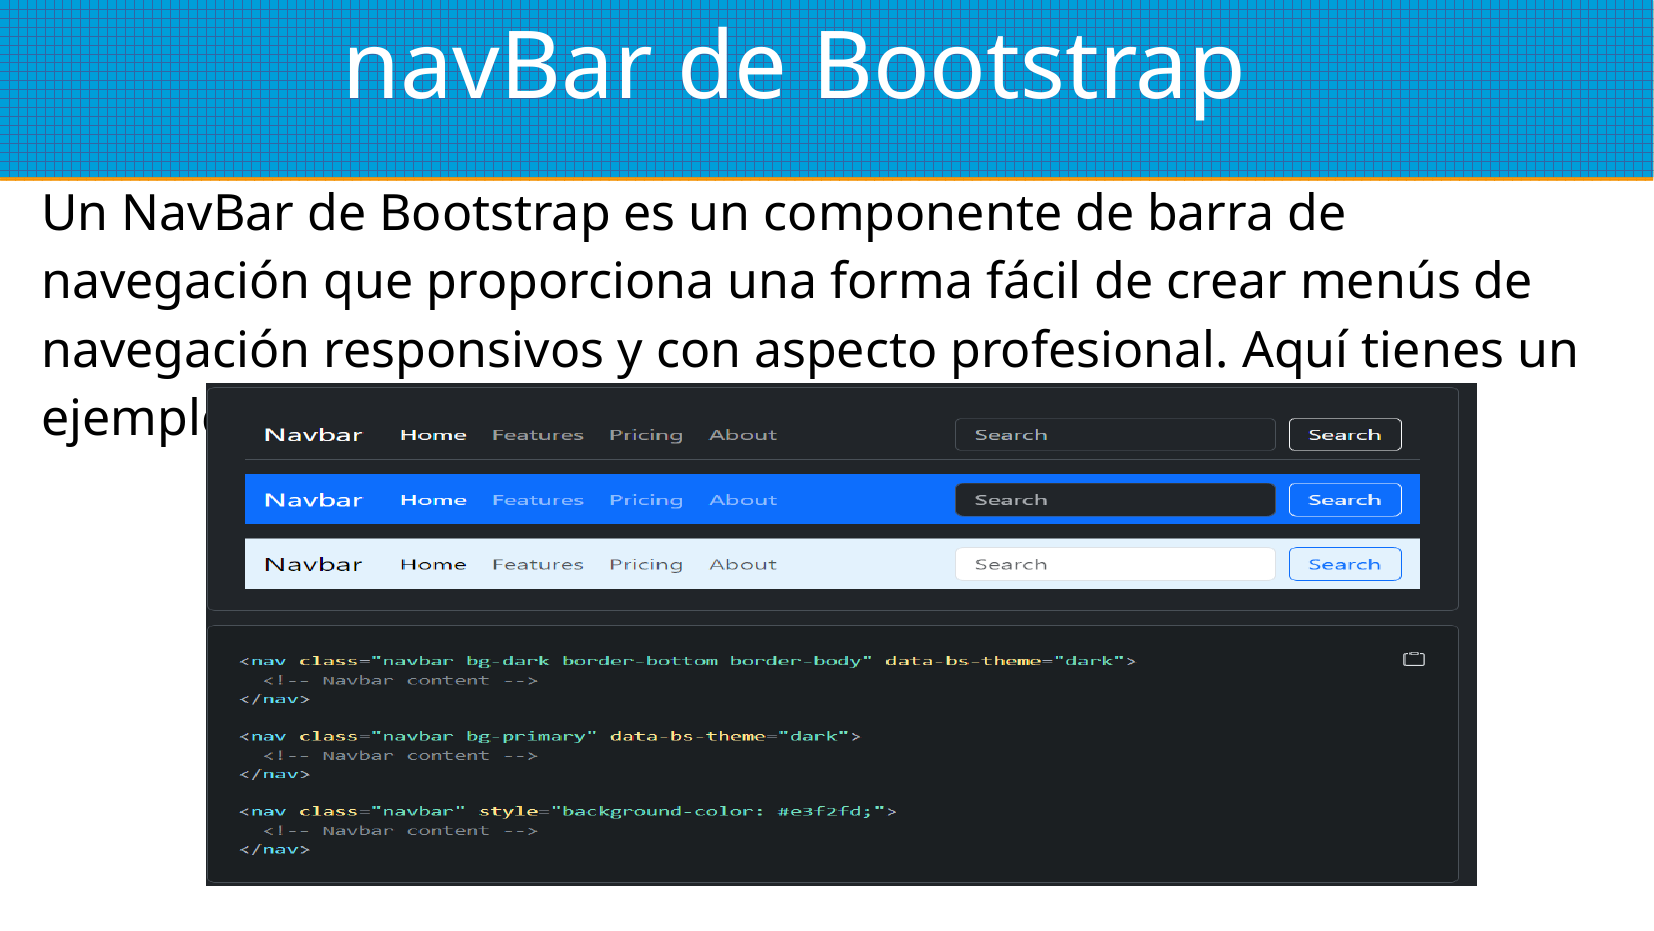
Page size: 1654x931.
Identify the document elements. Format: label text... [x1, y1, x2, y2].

picture [206, 383, 1477, 886]
title navBar de Bootstrap [342, 0, 1654, 126]
list Un NavBar de Bootstrap es un componente de barra de navegación que proporciona una forma fácil de crear menús de navegación responsivos y con aspecto profesional. Aquí tienes un ejemplo básico: [0, 177, 1625, 458]
